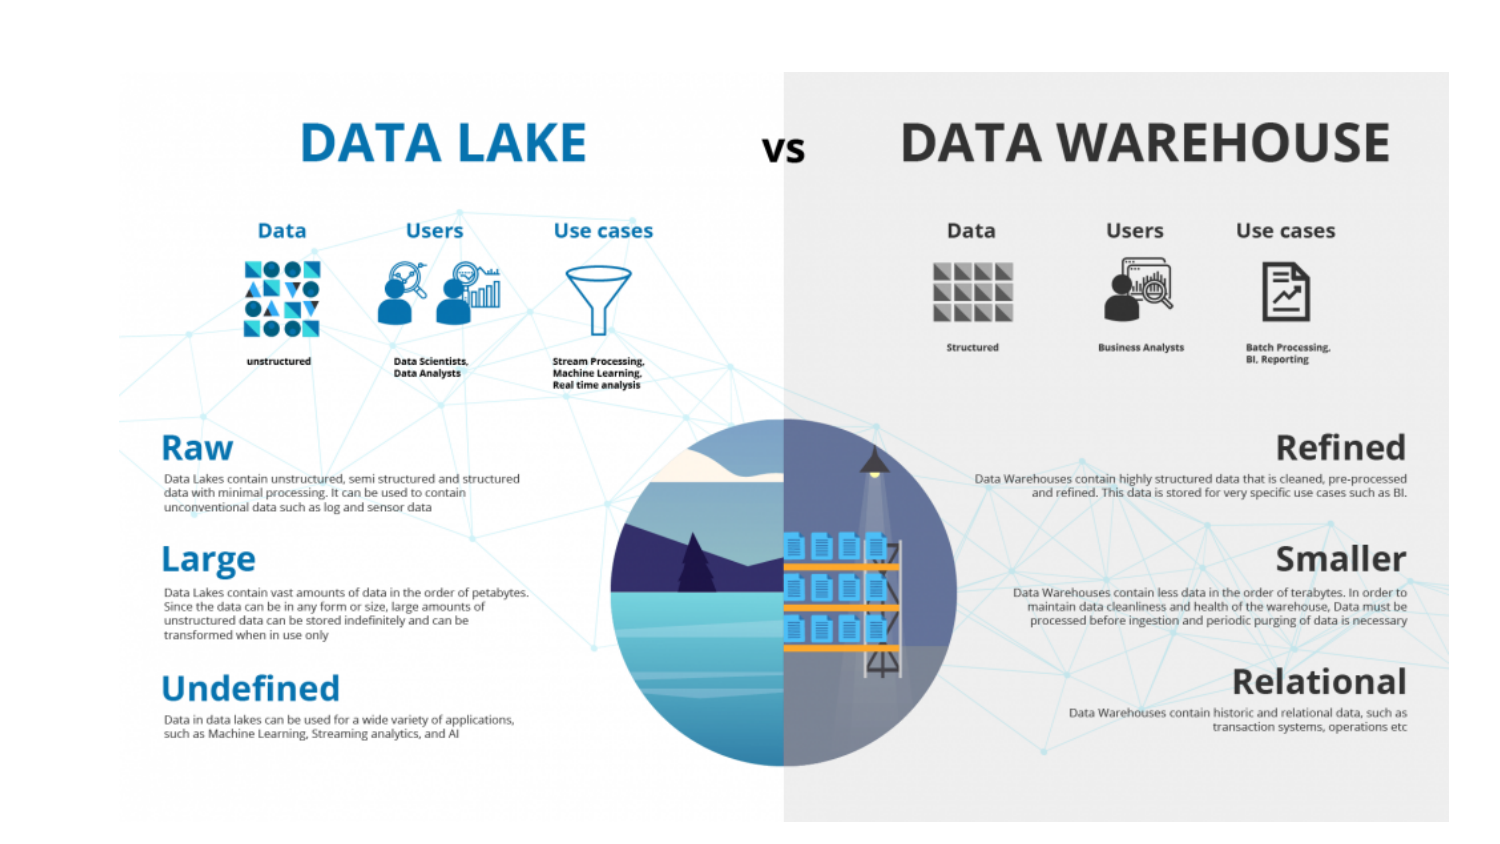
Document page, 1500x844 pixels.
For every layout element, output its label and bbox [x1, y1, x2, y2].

picture [119, 72, 1449, 822]
